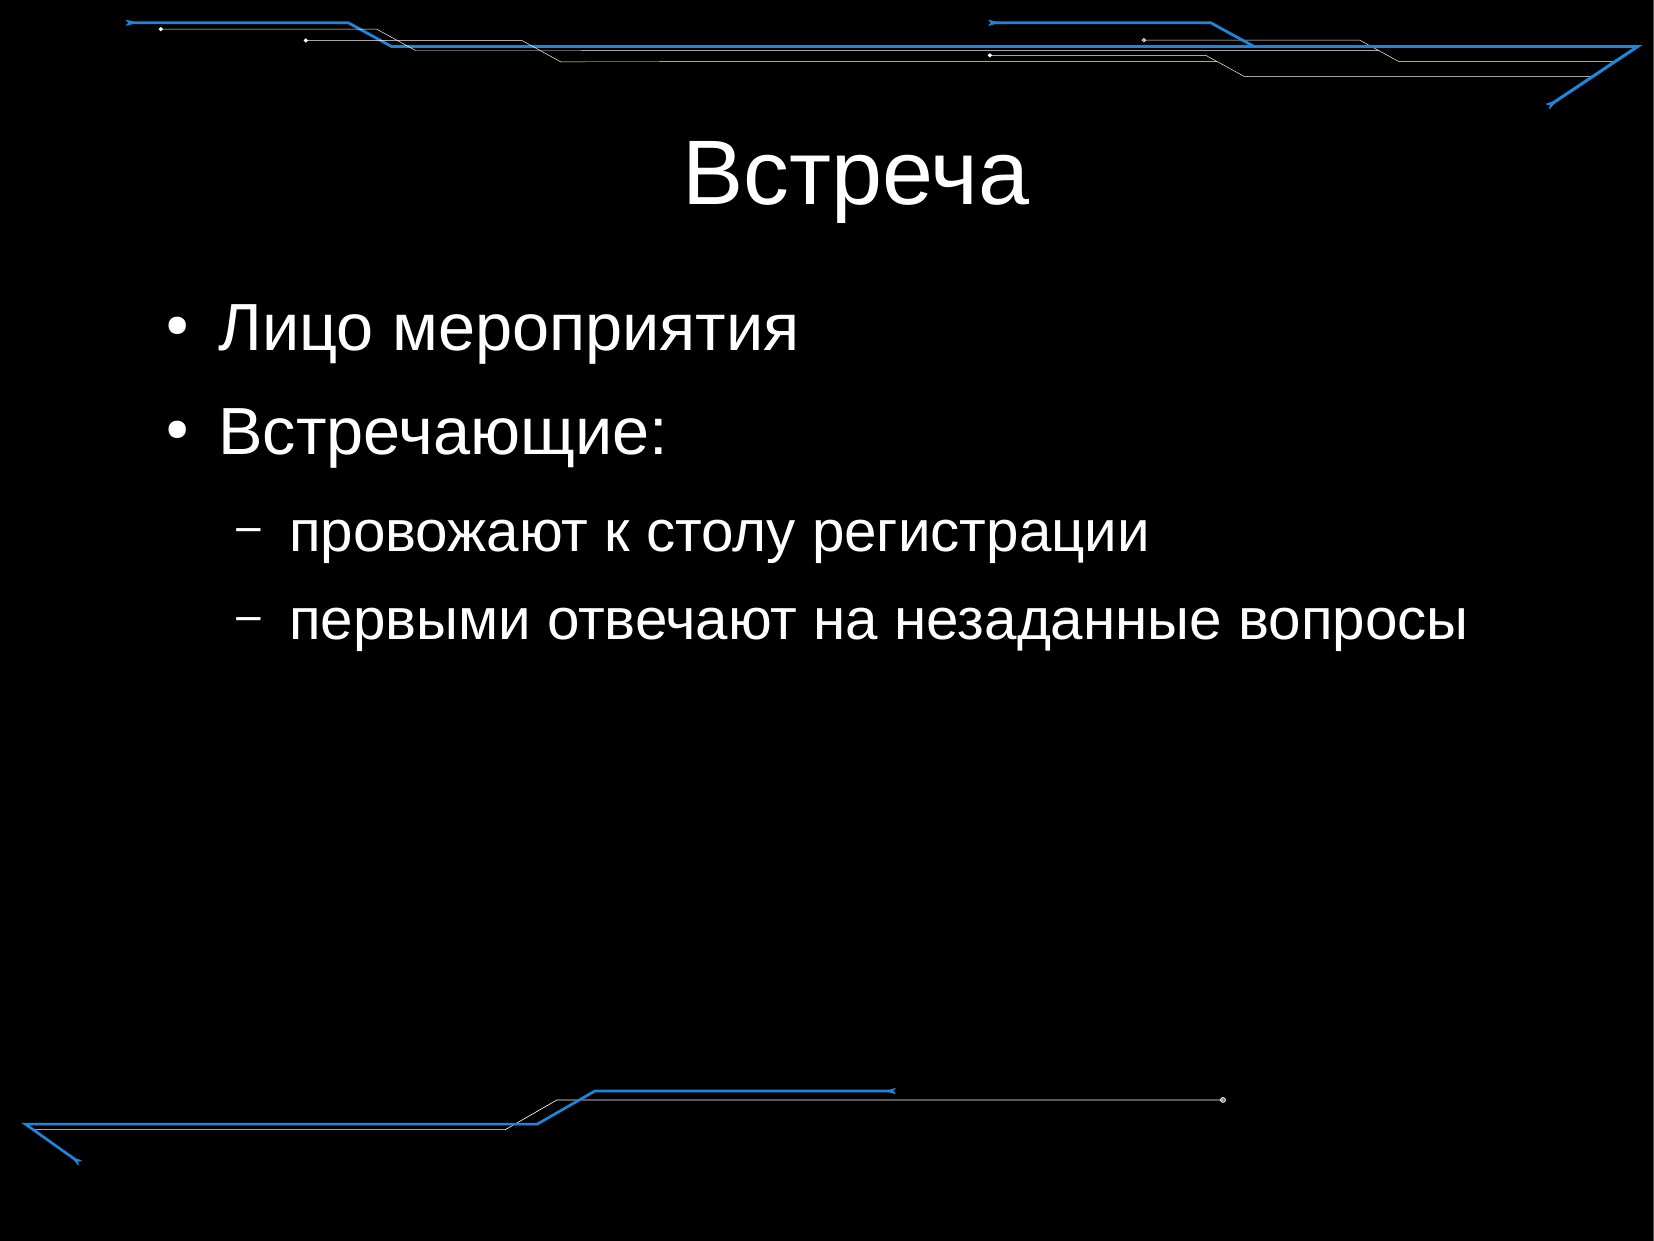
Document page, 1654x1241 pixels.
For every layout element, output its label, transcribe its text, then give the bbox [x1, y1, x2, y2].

title Встреча [147, 84, 1565, 262]
list Лицо мероприятия Встречающие: провожают к столу регистрации первыми отвечают на незаданные вопросы [147, 289, 1565, 1010]
